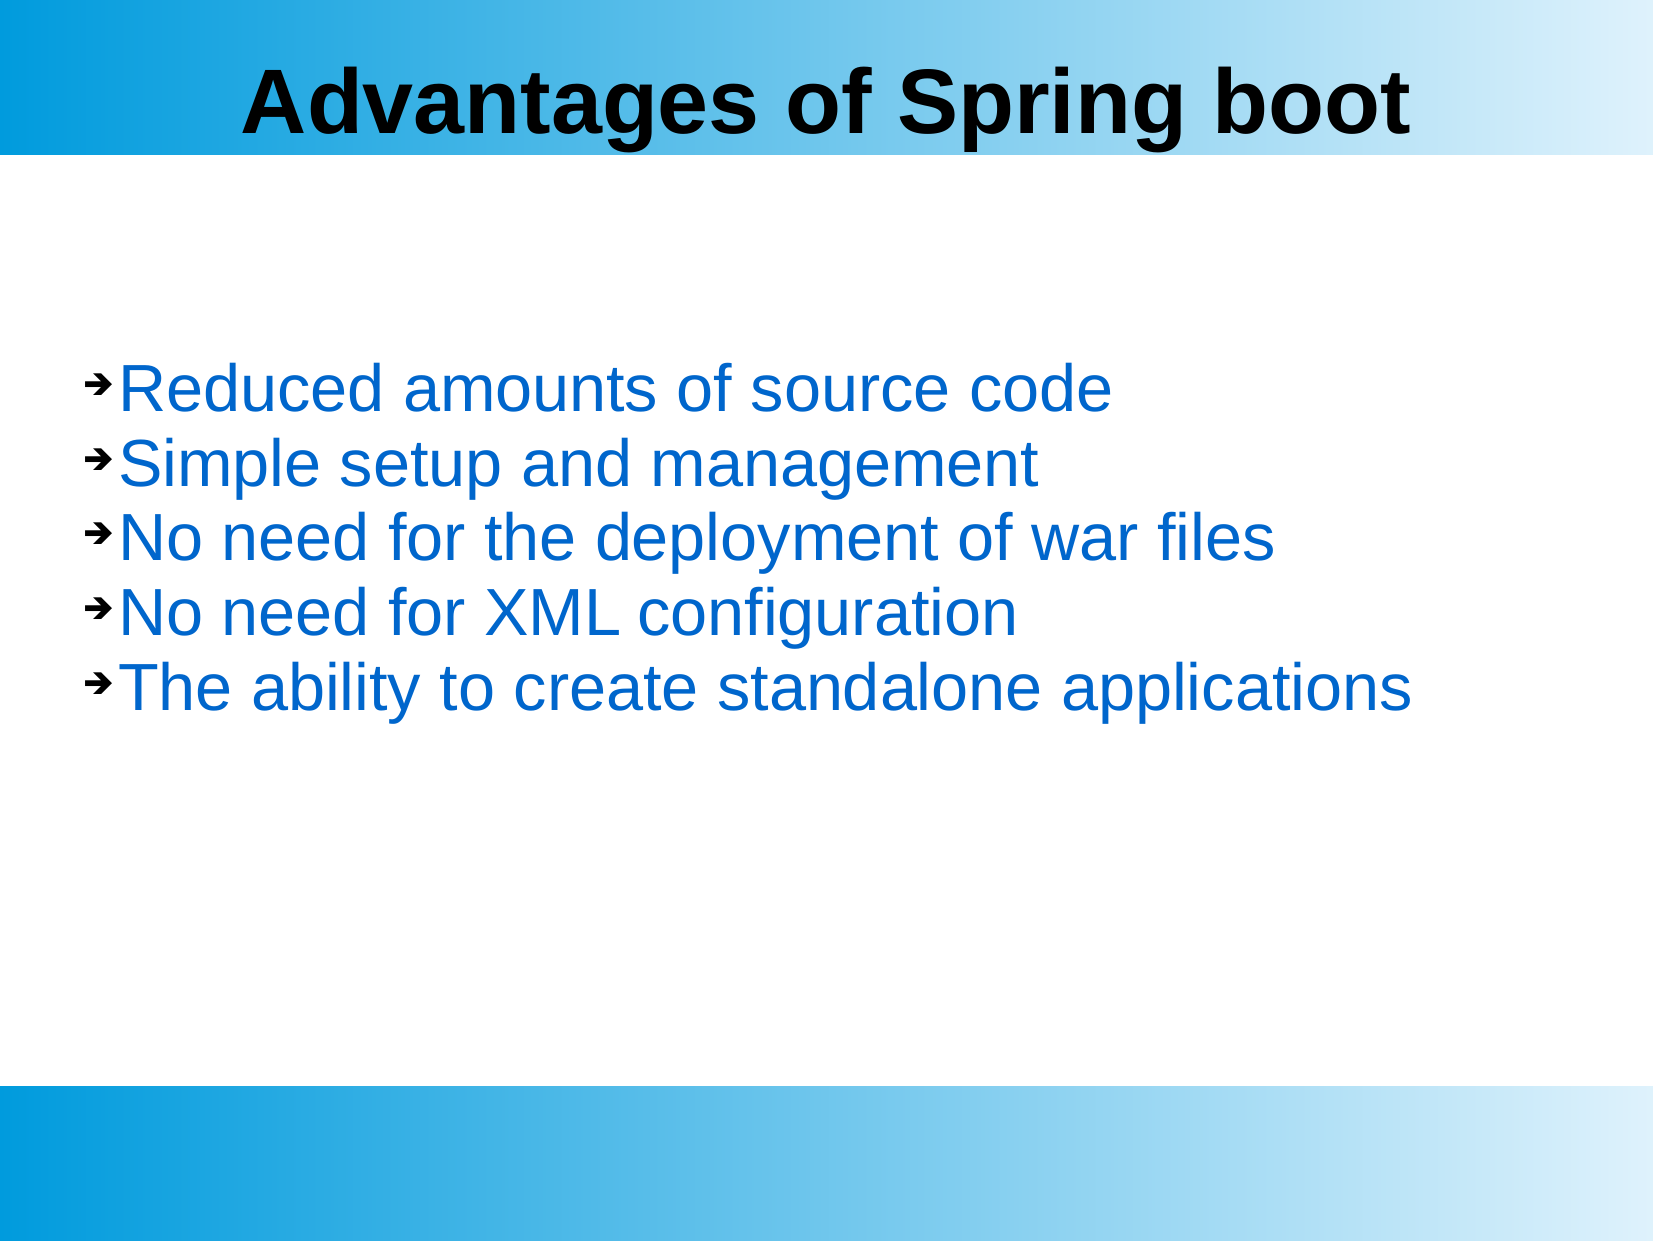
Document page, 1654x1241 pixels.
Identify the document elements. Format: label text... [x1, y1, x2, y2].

title Advantages of Spring boot [82, 49, 1571, 155]
subtitle Reduced amounts of source code Simple setup and management No need for the deployment of war files No need for XML configuration The ability to create standalone applications [82, 290, 1571, 1010]
